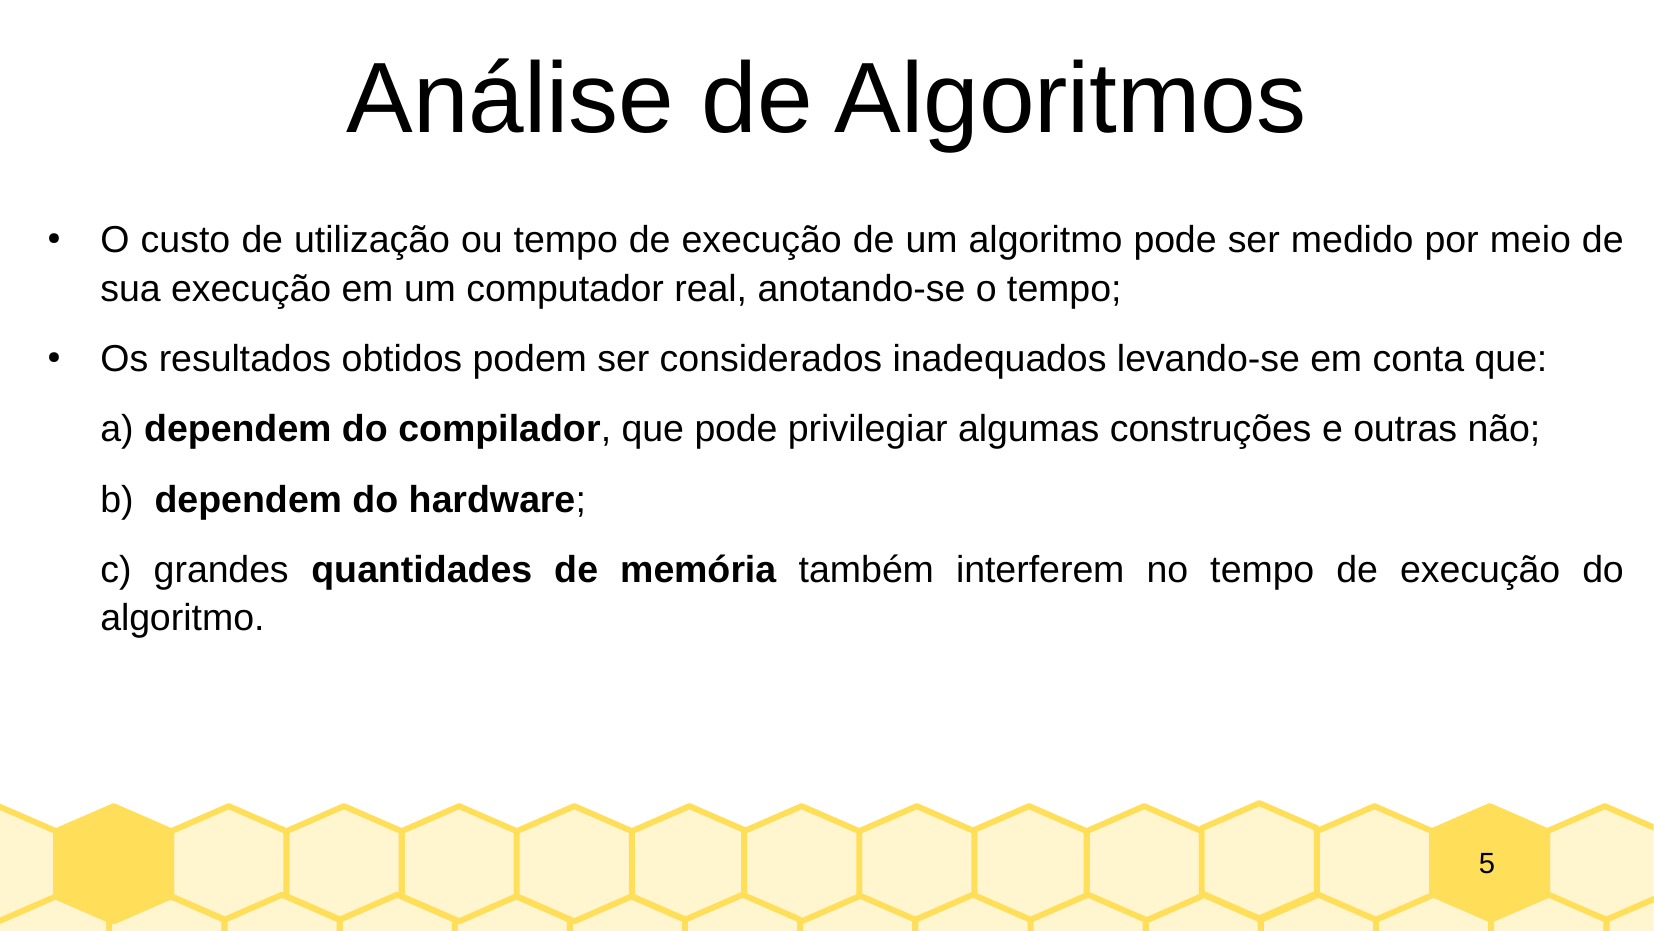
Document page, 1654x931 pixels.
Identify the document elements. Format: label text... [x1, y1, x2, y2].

list O custo de utilização ou tempo de execução de um algoritmo pode ser medido por meio de sua execução em um computador real, anotando-se o tempo; Os resultados obtidos podem ser considerados inadequados levando-se em conta que: a) dependem do compilador, que pode privilegiar algumas construções e outras não; b) dependem do hardware; c) grandes quantidades de memória também interferem no tempo de execução do algoritmo. [29, 212, 1625, 745]
title Análise de Algoritmos [29, 23, 1625, 172]
